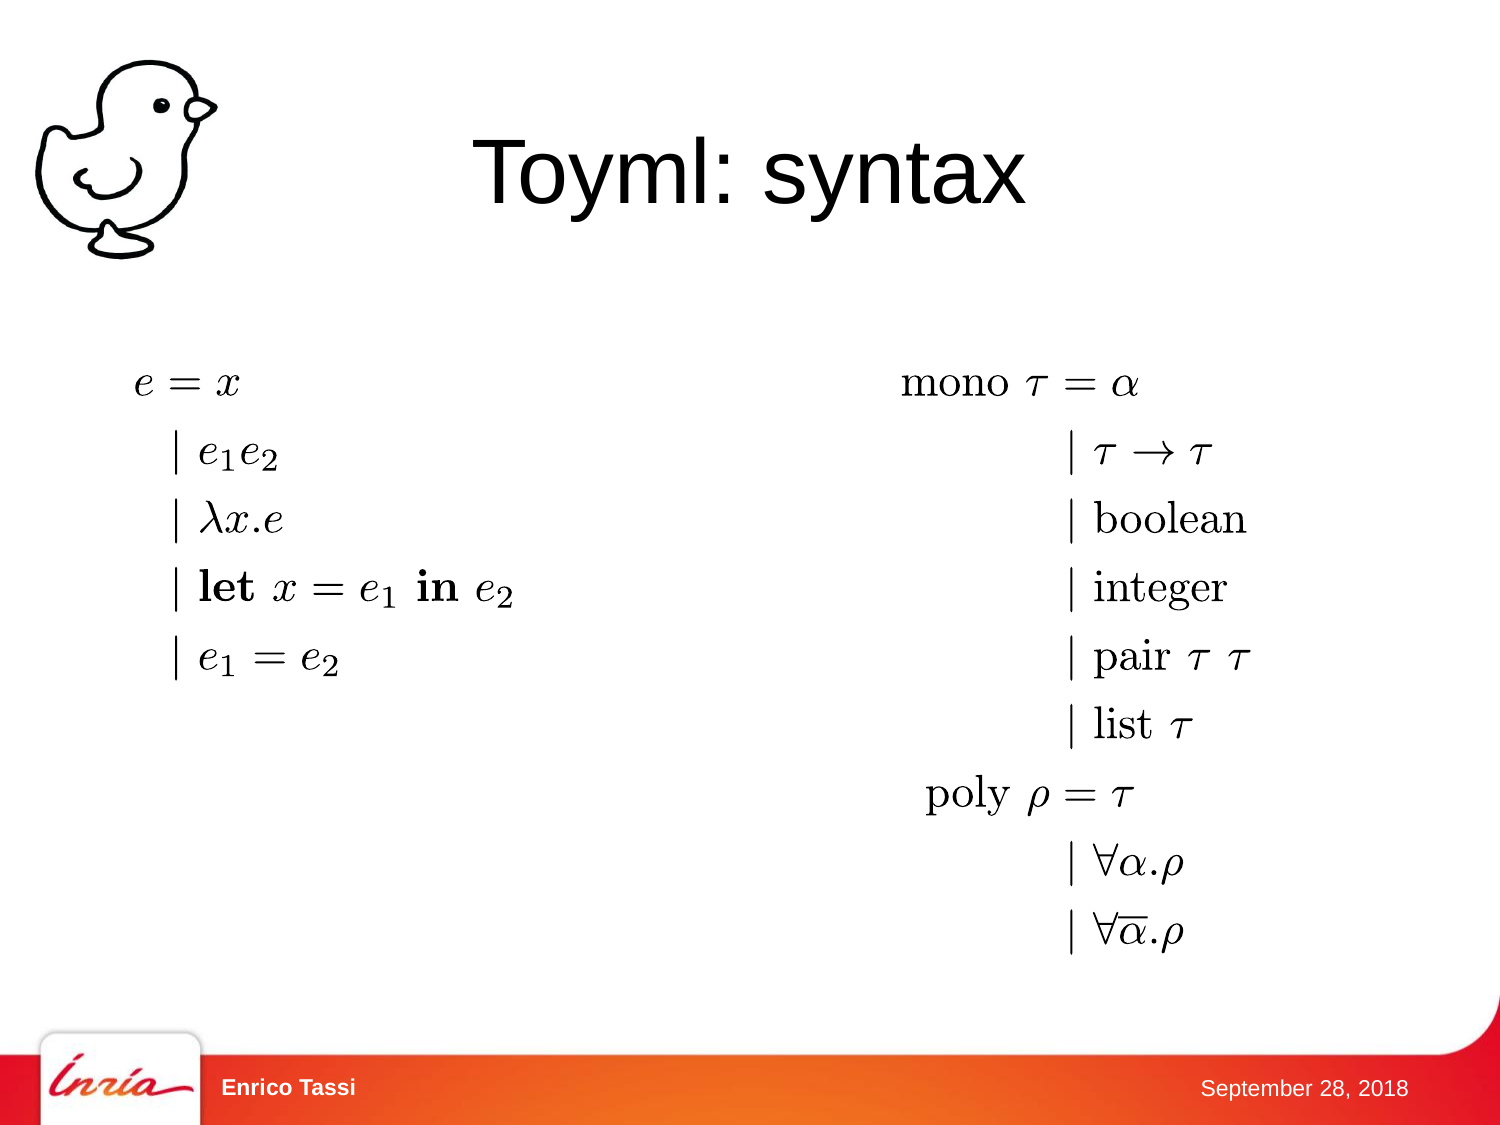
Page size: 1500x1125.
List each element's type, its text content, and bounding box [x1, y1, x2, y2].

title Toyml: syntax [241, 77, 1369, 266]
text_box [133, 375, 512, 681]
picture [0, 0, 241, 271]
picture [0, 947, 1500, 1125]
text_box [900, 375, 1251, 956]
